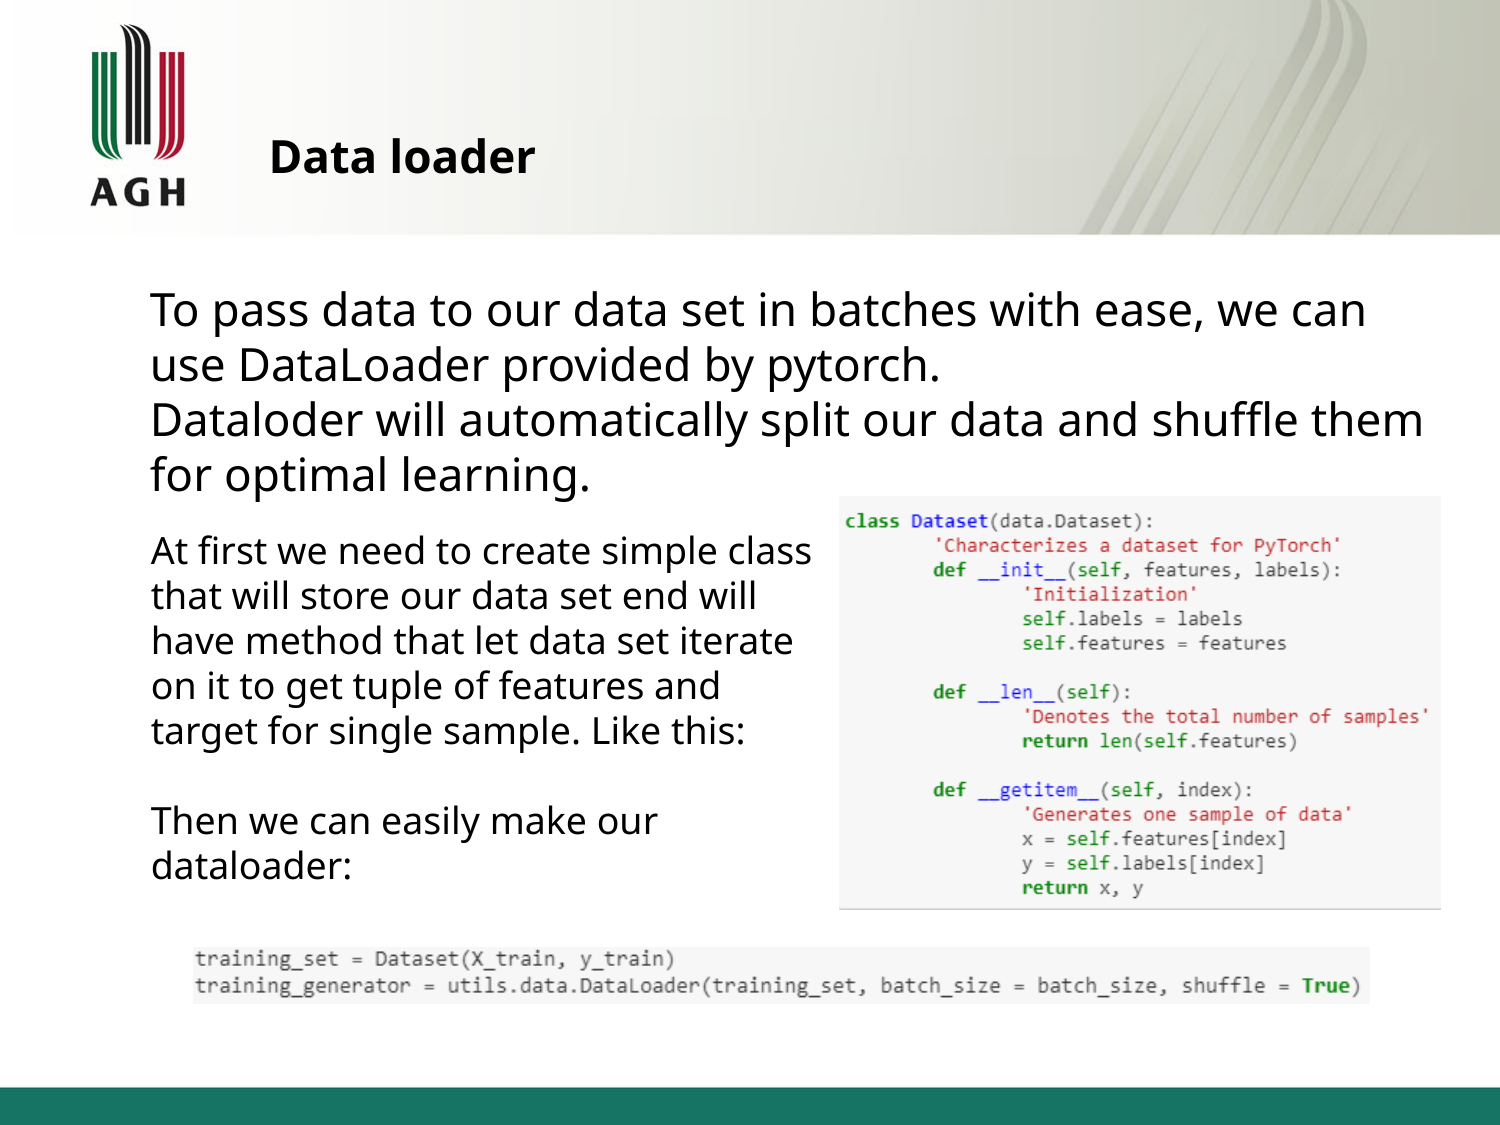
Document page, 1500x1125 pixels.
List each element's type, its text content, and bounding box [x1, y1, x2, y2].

picture [0, 0, 1500, 1125]
text_box At first we need to create simple class that will store our data set end will have method that let data set iterate on it to get tuple of features and target for single sample. Like this: Then we can easily make our dataloader: [136, 519, 840, 895]
text_box Data loader [253, 119, 1425, 191]
text_box To pass data to our data set in batches with ease, we can use DataLoader provided by pytorch. Dataloder will automatically split our data and shuffle them for optimal learning. [135, 273, 1459, 508]
